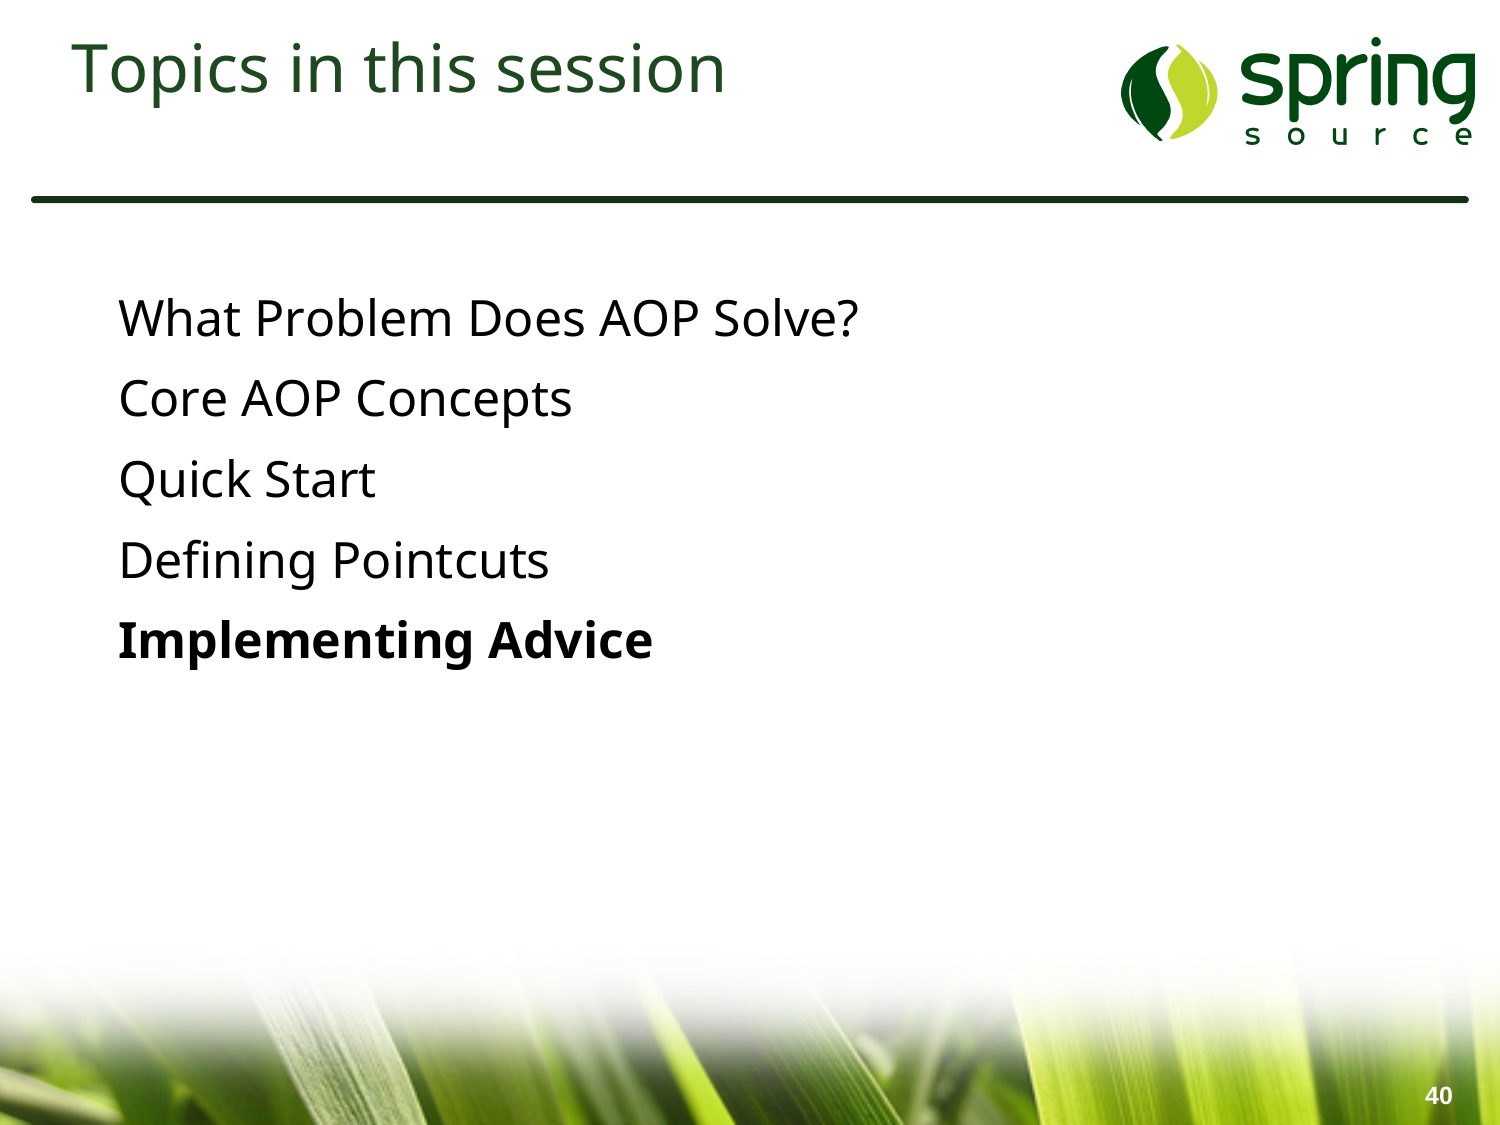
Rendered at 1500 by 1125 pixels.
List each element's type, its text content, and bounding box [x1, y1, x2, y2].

title Topics in this session [56, 13, 1089, 176]
picture [1121, 37, 1475, 145]
picture [0, 944, 1500, 1125]
list What Problem Does AOP Solve? Core AOP Concepts Quick Start Defining Pointcuts Implementing Advice [103, 275, 1394, 938]
